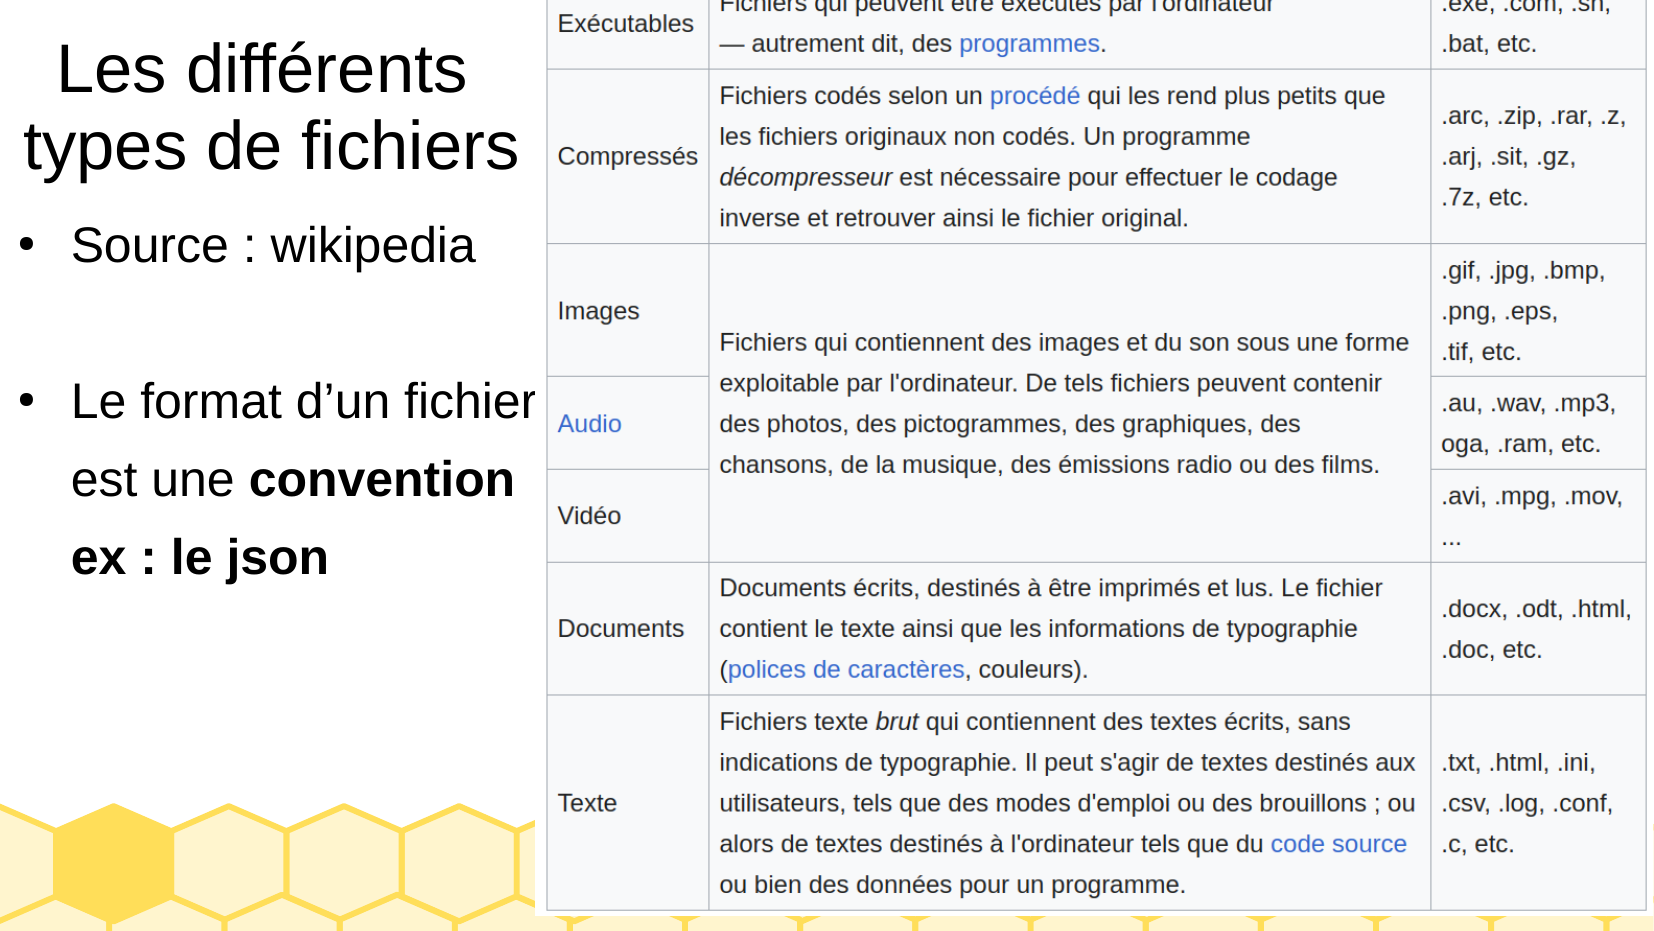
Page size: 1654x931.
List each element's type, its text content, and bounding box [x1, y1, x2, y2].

picture [535, 0, 1654, 916]
list Source : wikipedia Le format d’un fichier est une convention ex : le json [0, 217, 535, 758]
title Les différents types de fichiers [0, 29, 535, 185]
